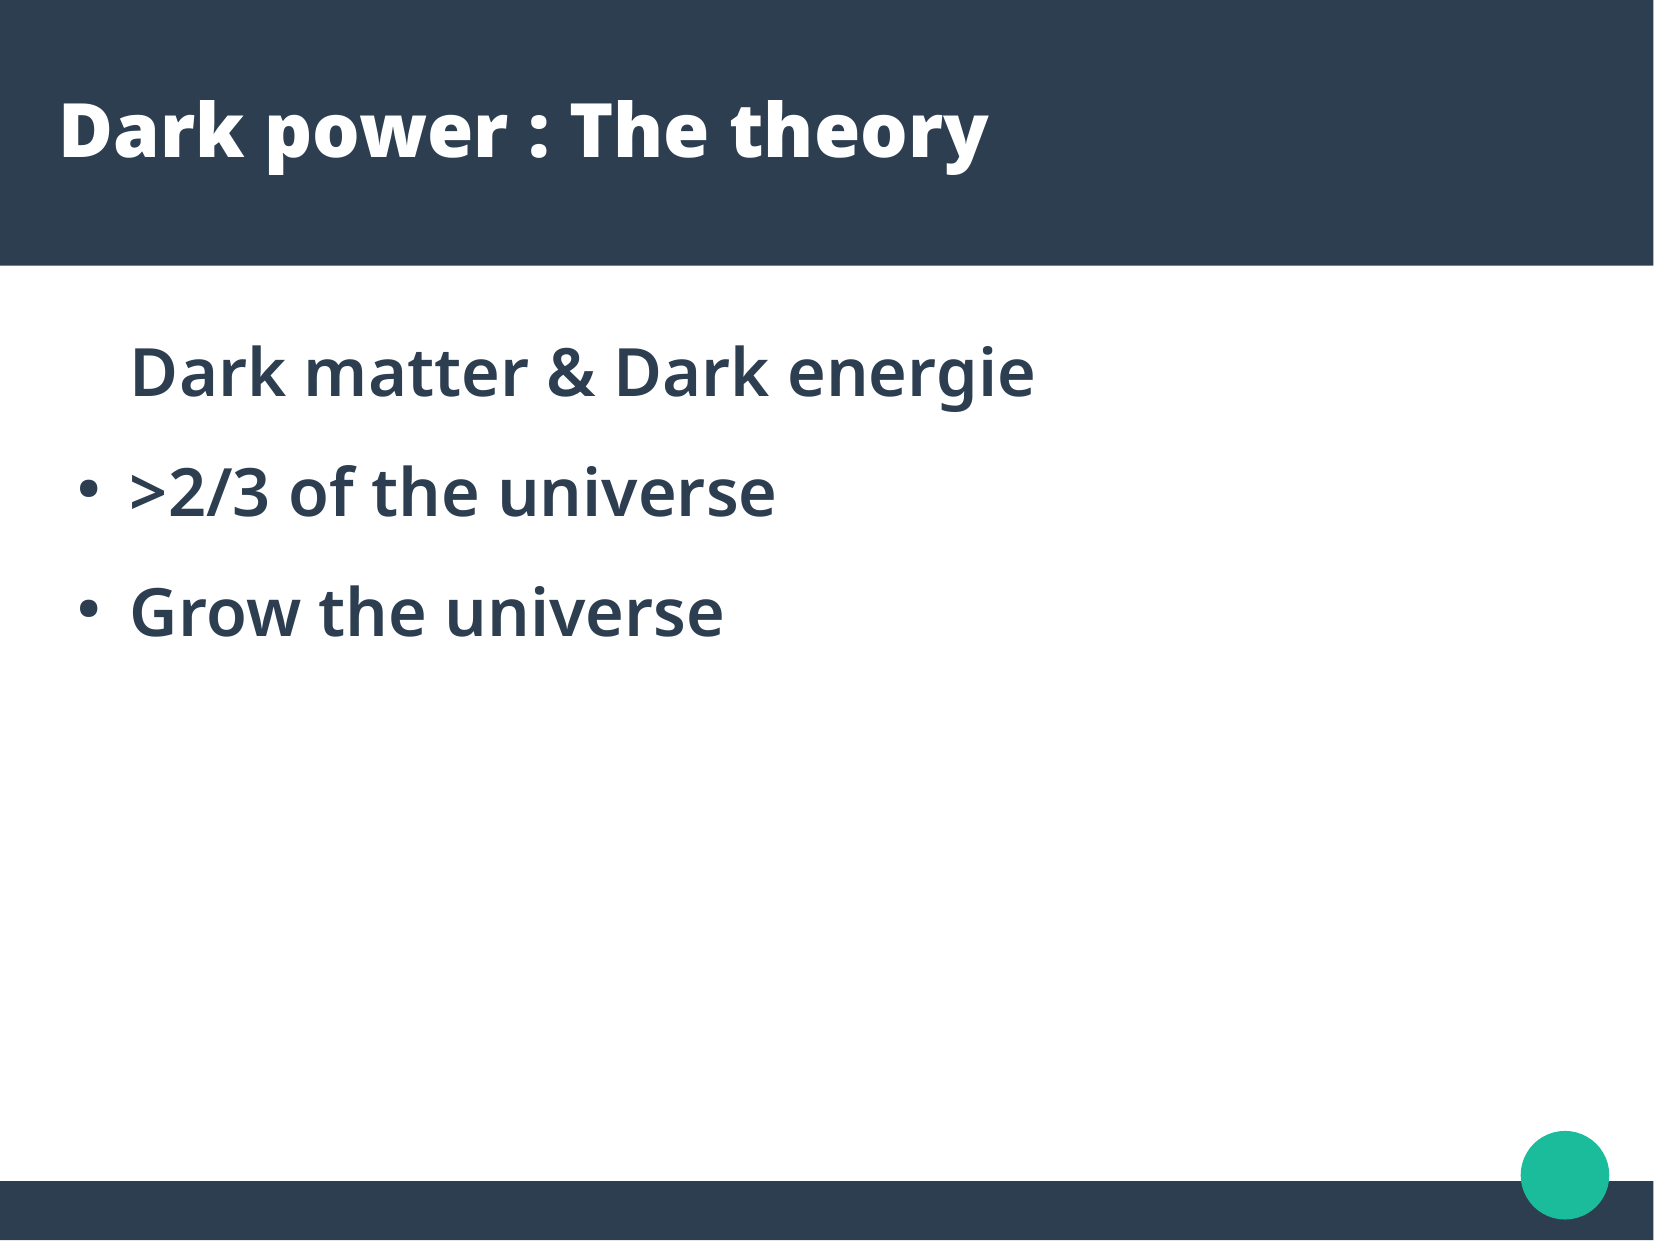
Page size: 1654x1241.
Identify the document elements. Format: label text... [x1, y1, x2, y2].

list Dark matter & Dark energie >2/3 of the universe Grow the universe [59, 324, 1595, 1152]
title Dark power : The theory [59, 49, 1595, 207]
